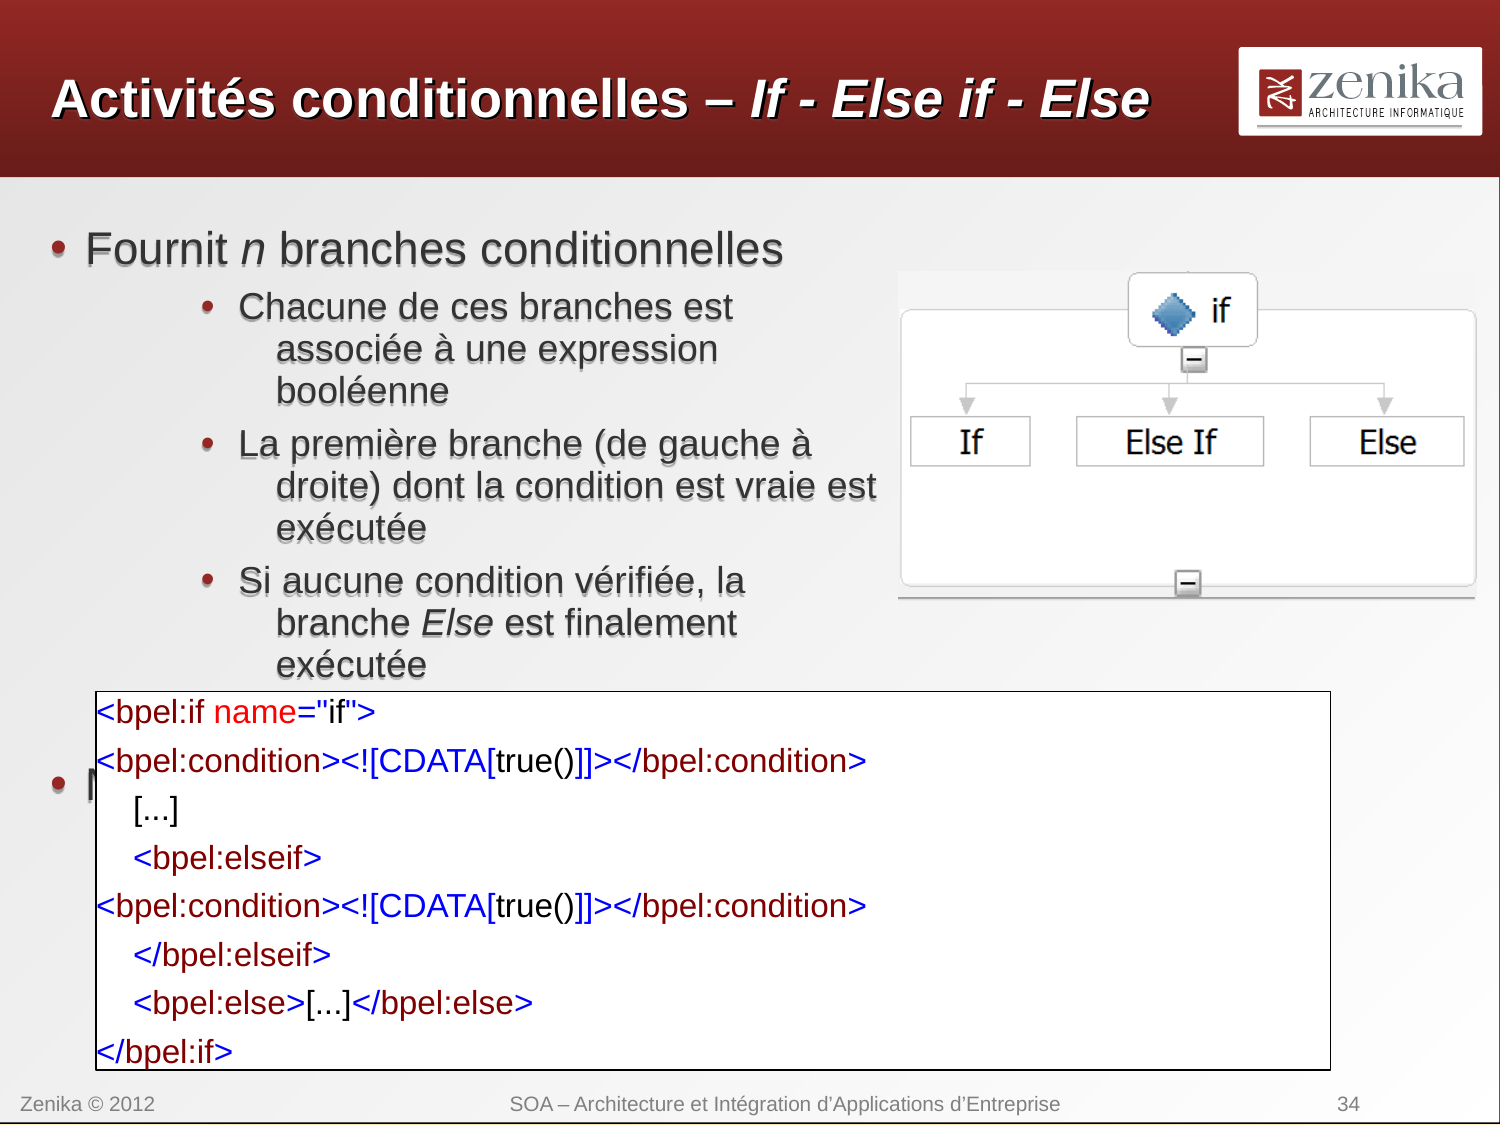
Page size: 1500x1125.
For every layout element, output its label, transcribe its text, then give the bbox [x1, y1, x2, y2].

title Activités conditionnelles – If - Else if - Else [50, 22, 1206, 172]
picture [898, 271, 1477, 597]
text_box <bpel:if name="if"> <bpel:condition><![CDATA[true()]]></bpel:condition> [...] <bpel:elseif> <bpel:condition><![CDATA[true()]]></bpel:condition> </bpel:elseif> <bpel:else>[...]</bpel:else> </bpel:if> [96, 691, 1331, 1071]
subtitle Fournit n branches conditionnelles Chacune de ces branches est associée à une expression booléenne La première branche (de gauche à droite) dont la condition est vraie est exécutée Si aucune condition vérifiée, la branche Else est finalement exécutée Notation XML [50, 220, 886, 1050]
